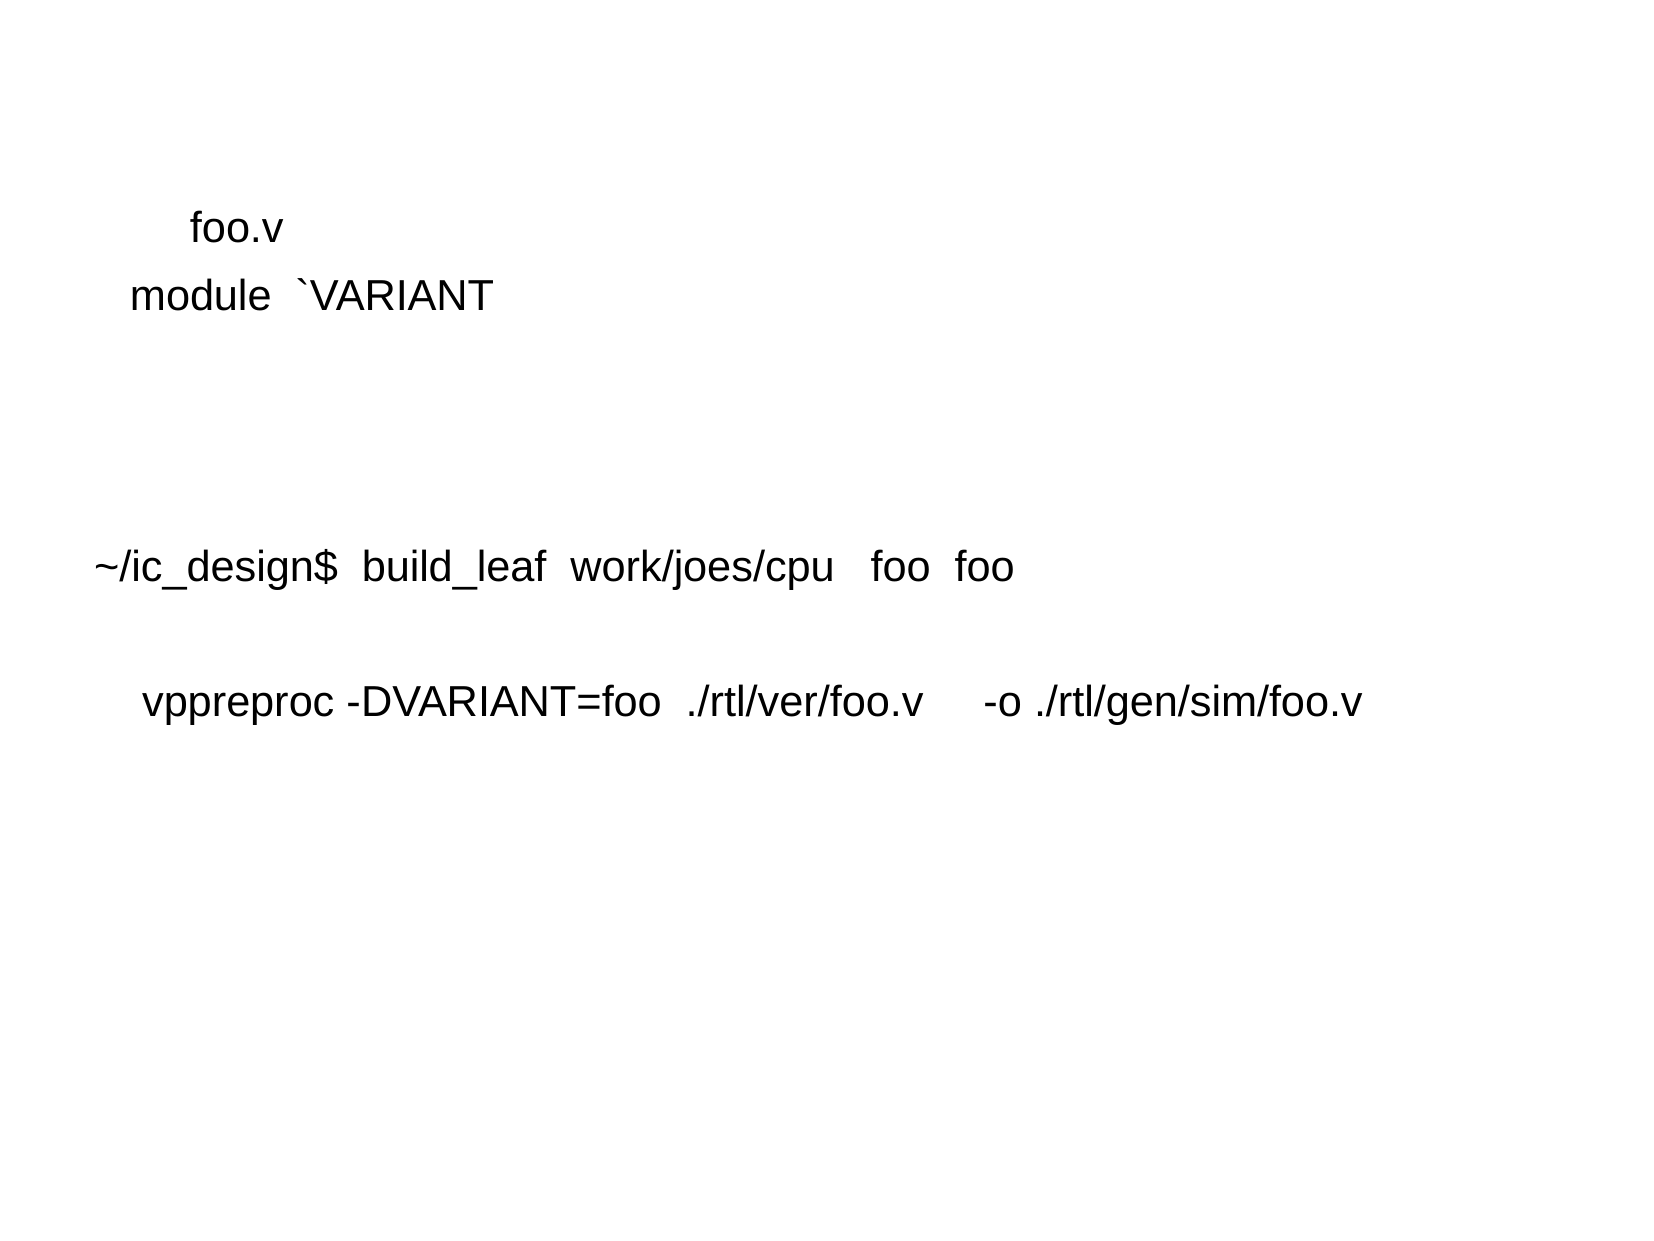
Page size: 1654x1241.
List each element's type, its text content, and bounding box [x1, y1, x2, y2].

list foo.v module `VARIANT ~/ic_design$ build_leaf work/joes/cpu foo foo vppreproc -DVARIANT=foo ./rtl/ver/foo.v -o ./rtl/gen/sim/foo.v [0, 0, 1651, 1241]
